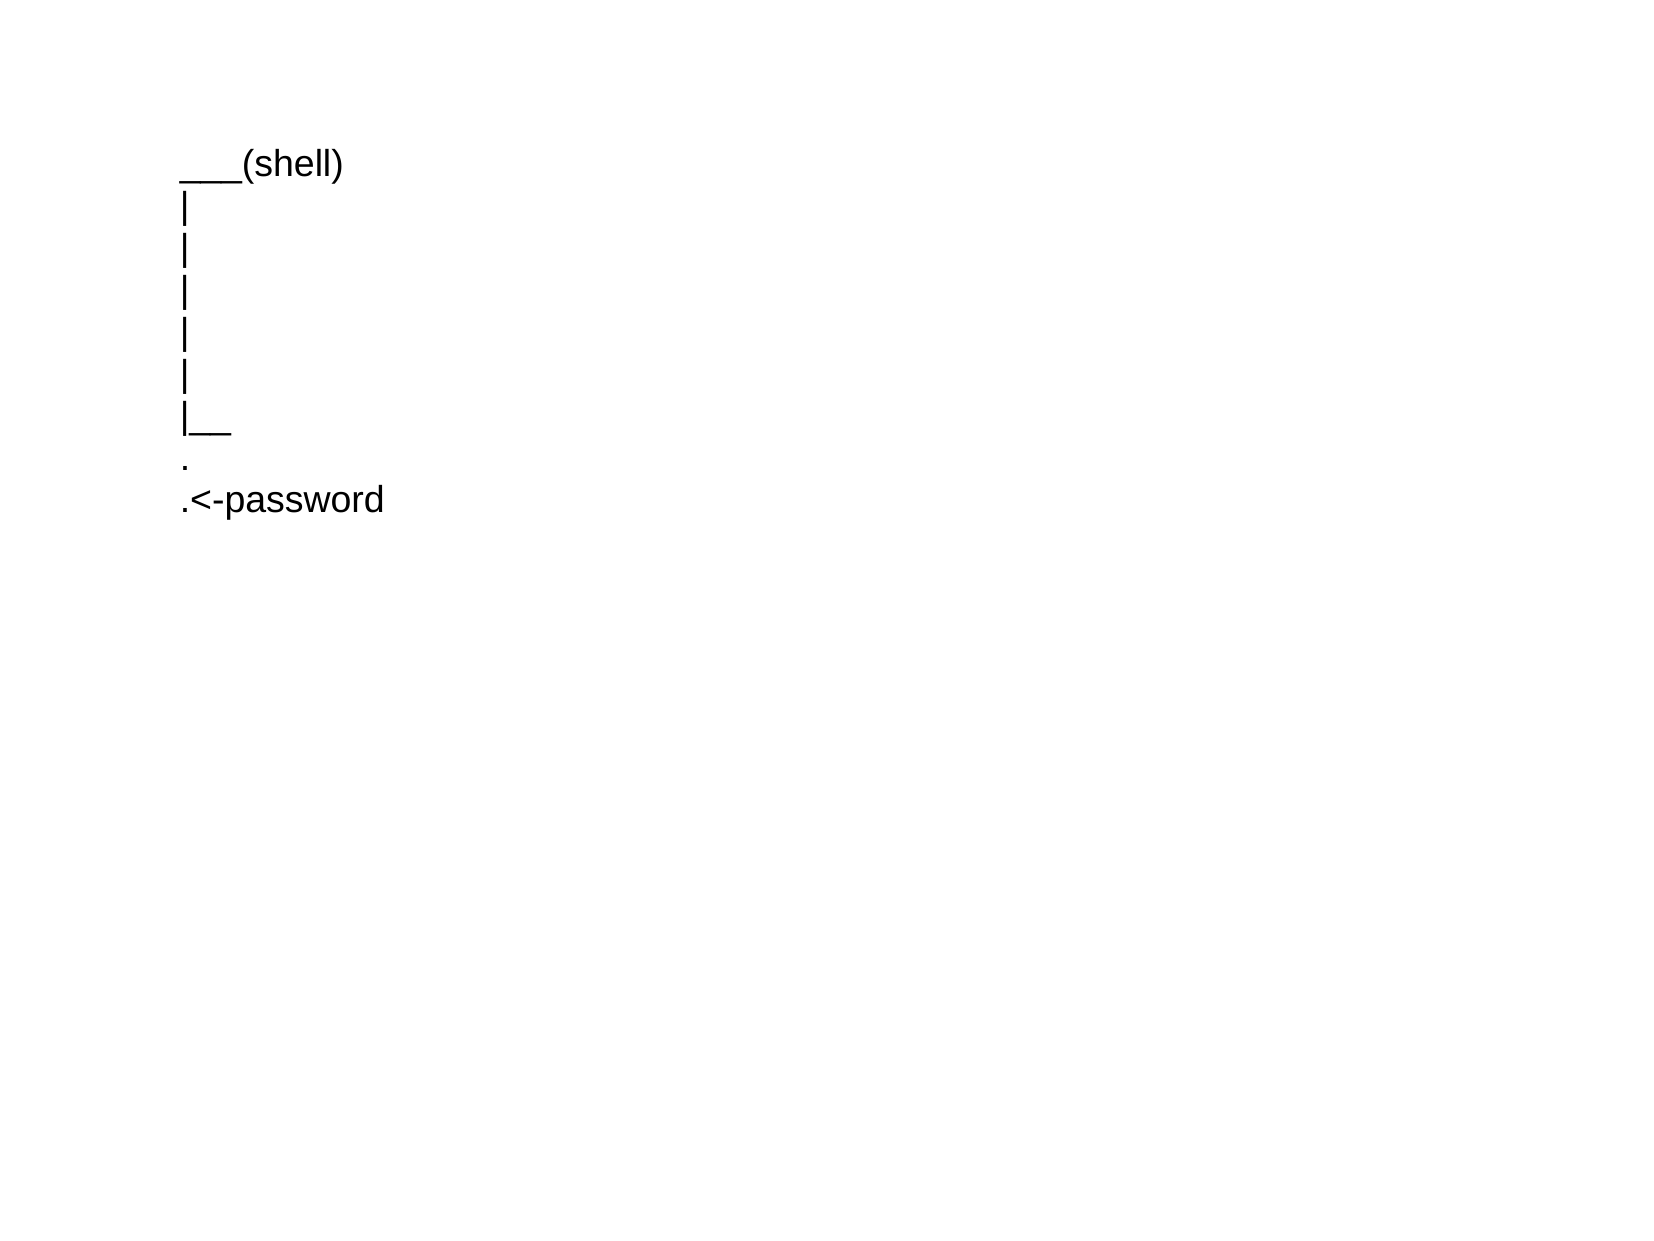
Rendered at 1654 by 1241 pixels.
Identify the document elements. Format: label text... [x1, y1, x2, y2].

text_box ___(shell) | | | | | |__ . .<-password [165, 135, 1516, 528]
